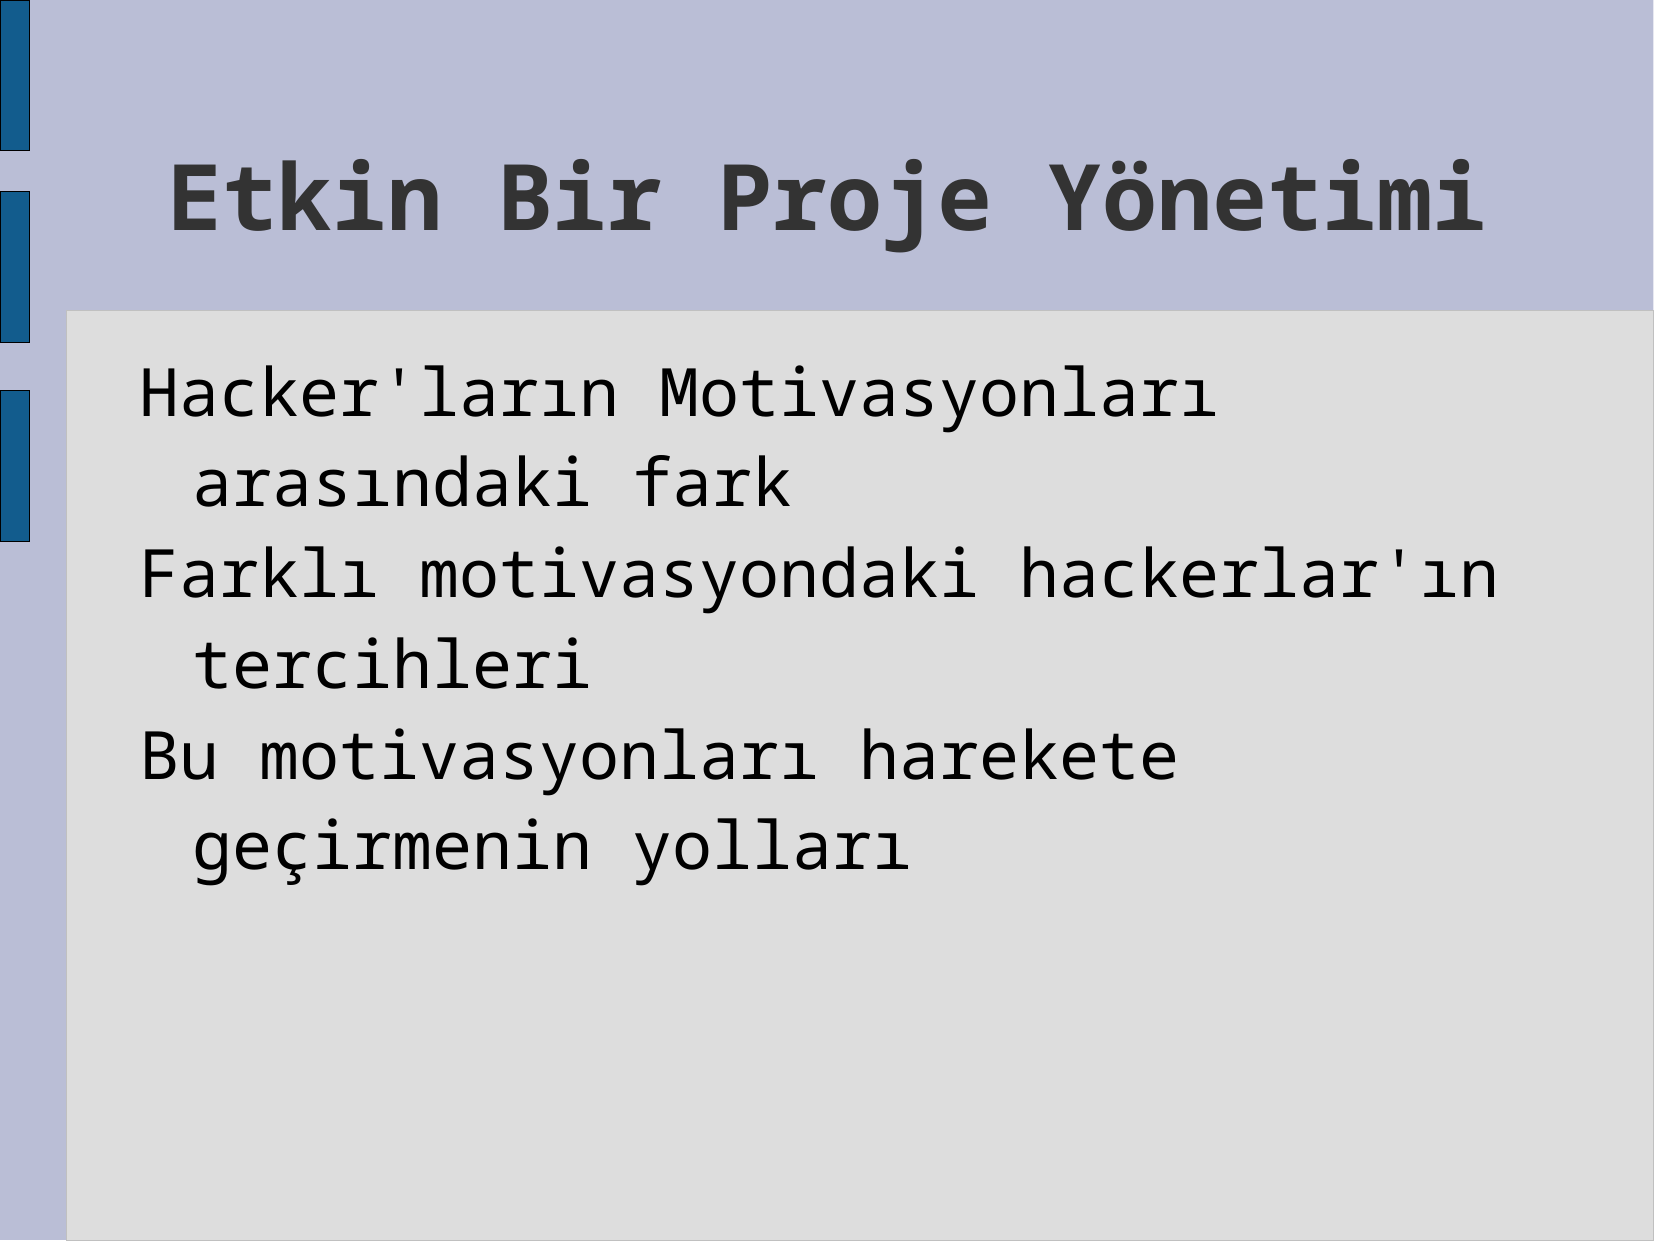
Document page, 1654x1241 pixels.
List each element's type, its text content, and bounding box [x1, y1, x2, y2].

list Hacker'ların Motivasyonları arasındaki fark Farklı motivasyondaki hackerlar'ın tercihleri Bu motivasyonları harekete geçirmenin yolları [121, 344, 1534, 1127]
title Etkin Bir Proje Yönetimi [121, 91, 1534, 299]
